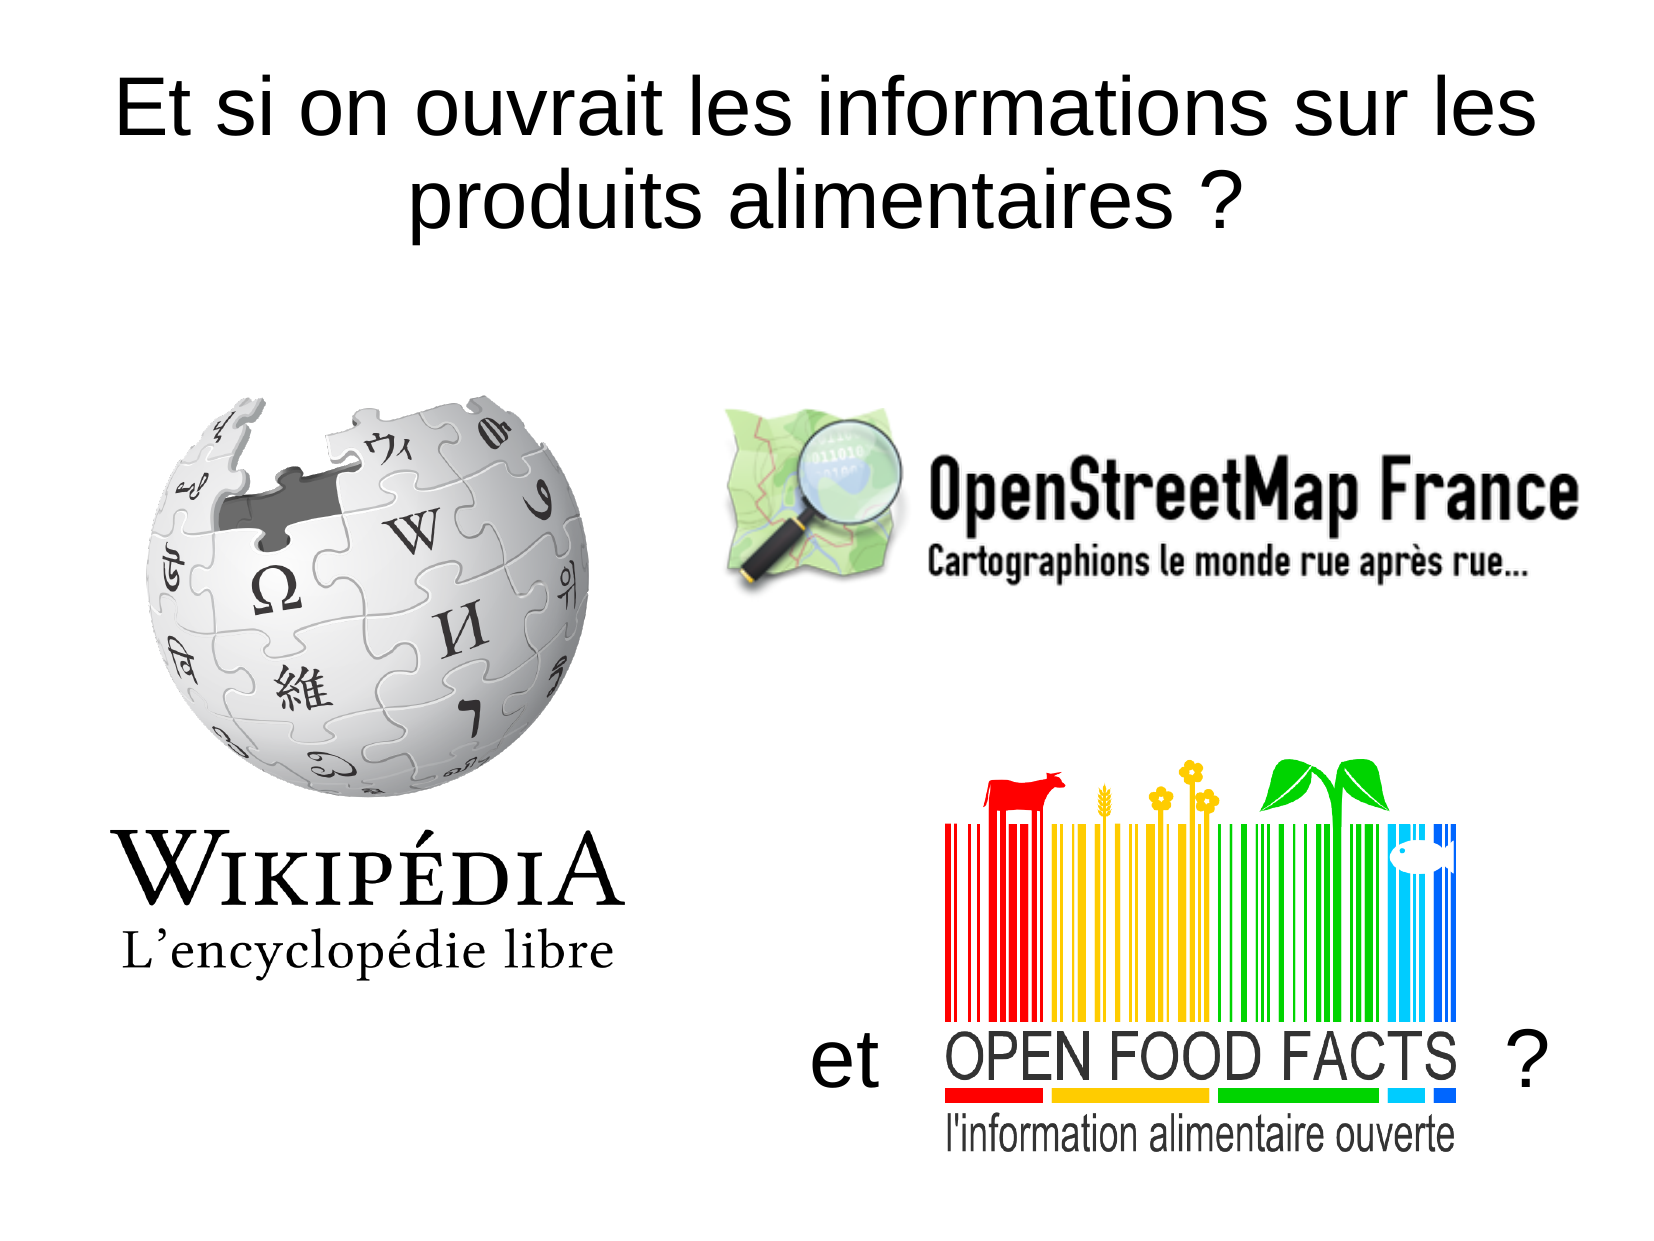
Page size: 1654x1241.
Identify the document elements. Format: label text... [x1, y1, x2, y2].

title Et si on ouvrait les informations sur les produits alimentaires ? [82, 49, 1571, 257]
picture [720, 408, 1591, 602]
text_box et ? [795, 1005, 1569, 1113]
picture [75, 329, 660, 1002]
picture [945, 749, 1456, 1005]
picture [945, 1113, 1456, 1154]
